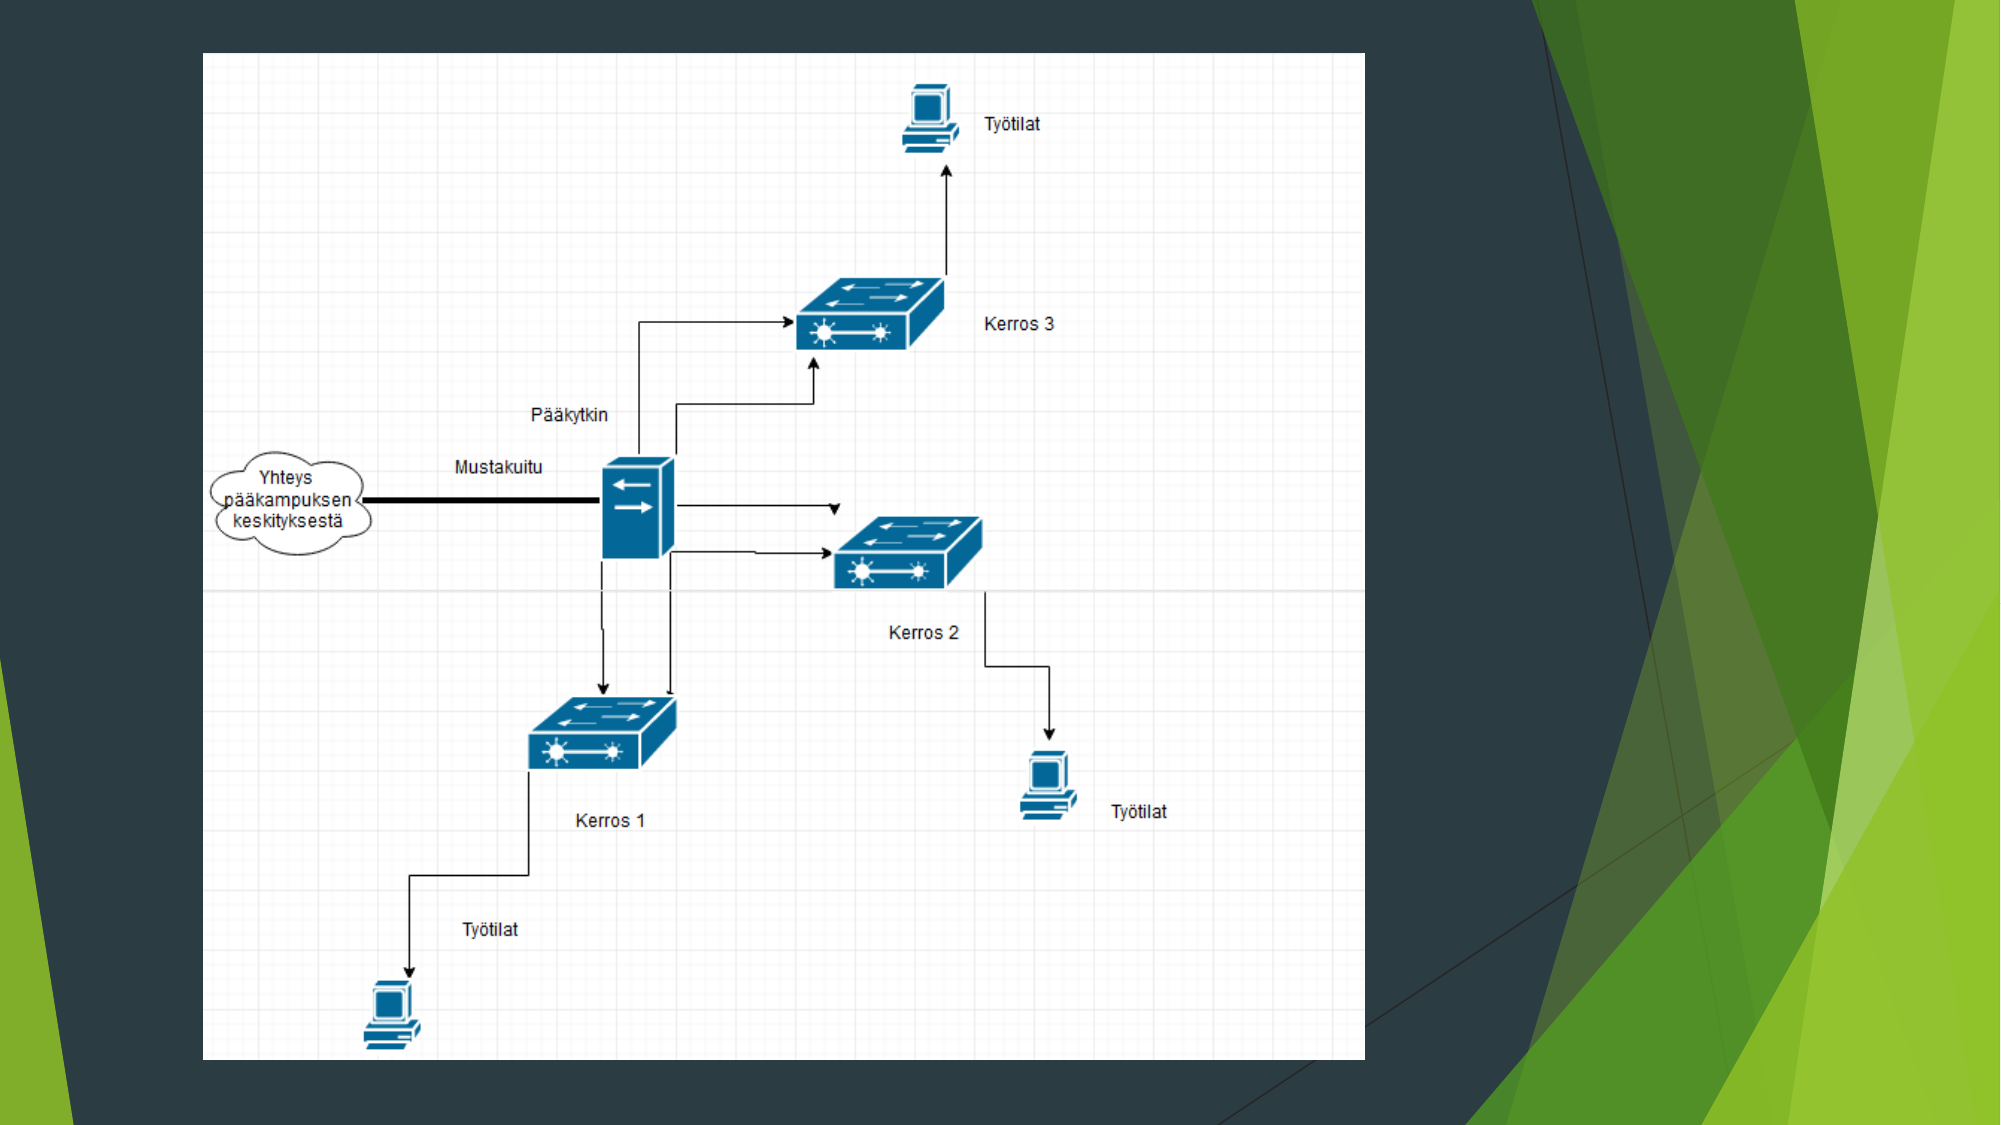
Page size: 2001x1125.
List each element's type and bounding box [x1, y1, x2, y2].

picture [203, 53, 1365, 1060]
